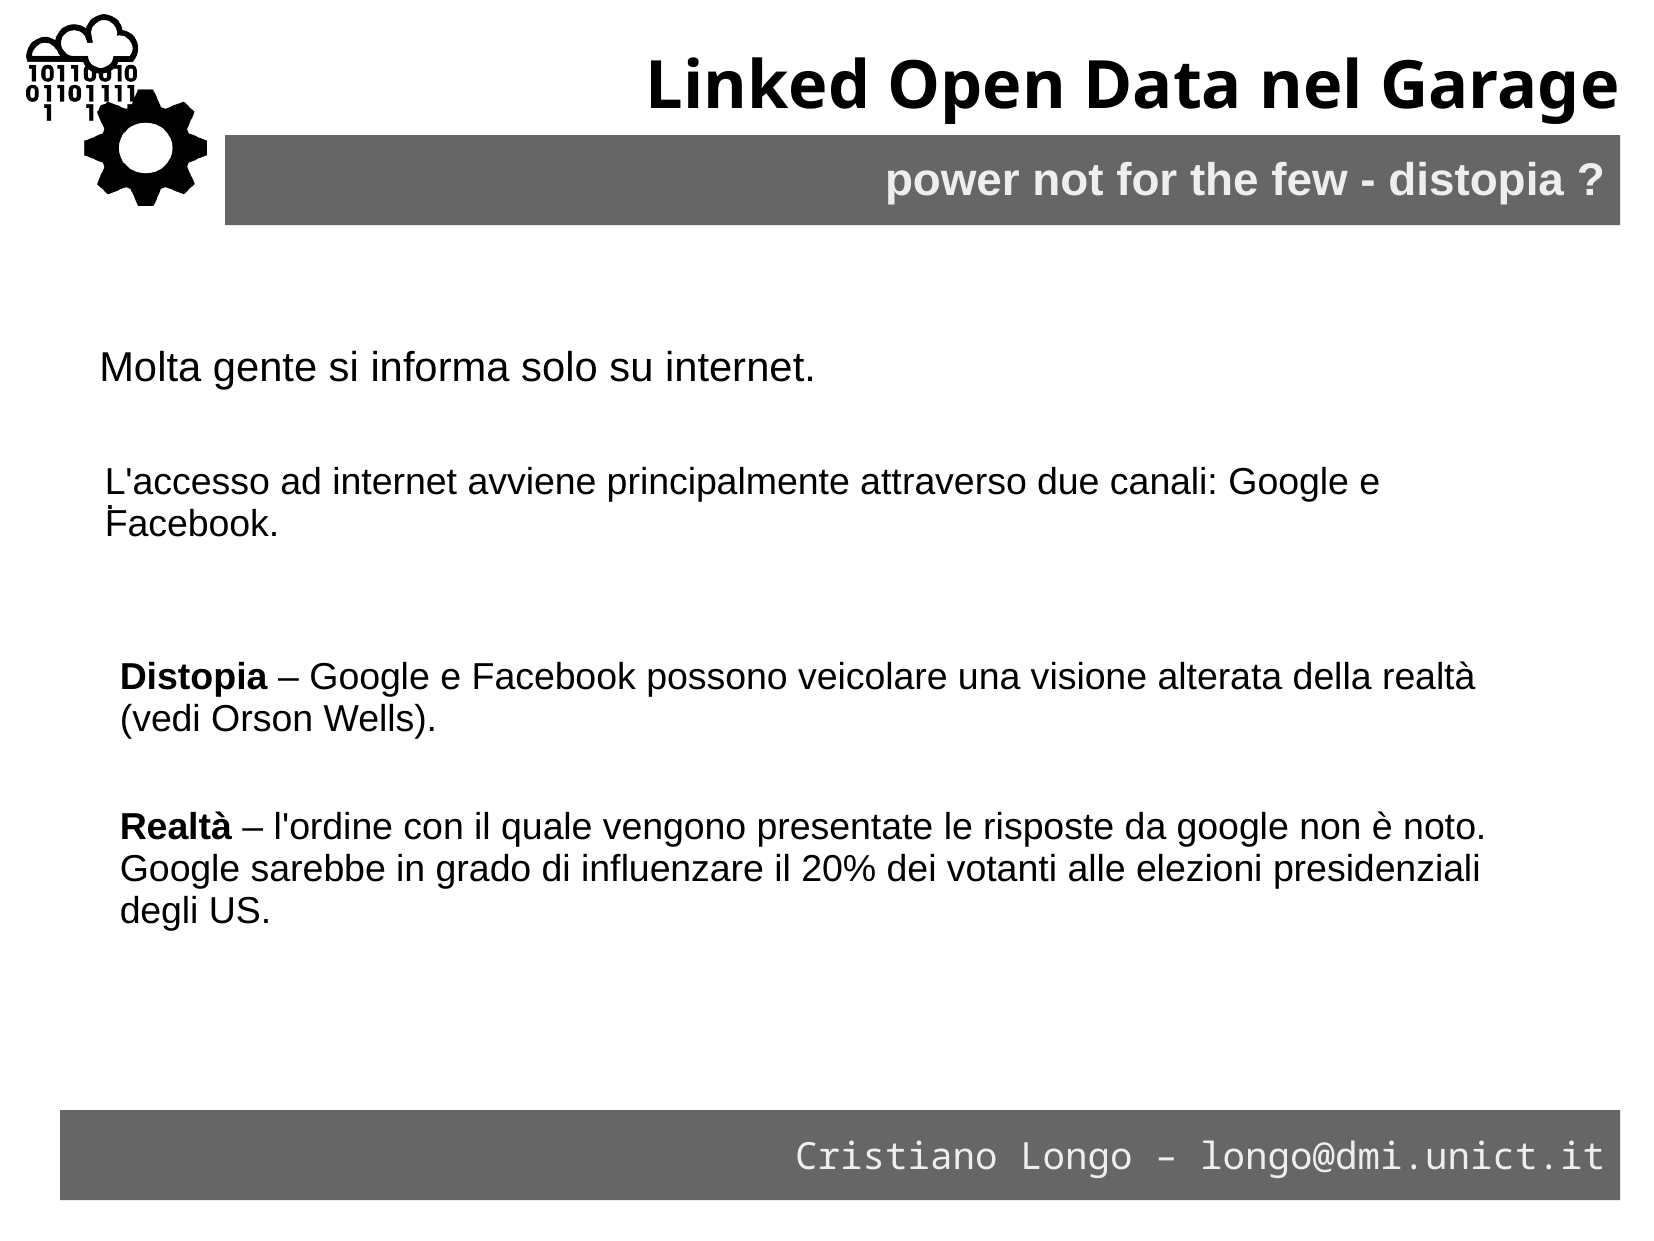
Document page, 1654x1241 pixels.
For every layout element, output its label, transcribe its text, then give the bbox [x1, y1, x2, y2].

text_box Linked Open Data nel Garage [285, 30, 1636, 123]
text_box power not for the few - distopia ? [225, 135, 1621, 226]
text_box Molta gente si informa solo su internet. [84, 336, 1570, 439]
text_box Cristiano Longo – longo@dmi.unict.it [60, 1110, 1621, 1201]
text_box L'accesso ad internet avviene principalmente attraverso due canali: Google e Facebook. [90, 453, 1576, 552]
picture [26, 14, 207, 206]
text_box Realtà – l'ordine con il quale vengono presentate le risposte da google non è noto. Google sarebbe in grado di influenzare il 20% dei votanti alle elezioni presidenziali degli US. [105, 798, 1513, 939]
text_box Distopia – Google e Facebook possono veicolare una visione alterata della realtà (vedi Orson Wells). [105, 648, 1561, 747]
